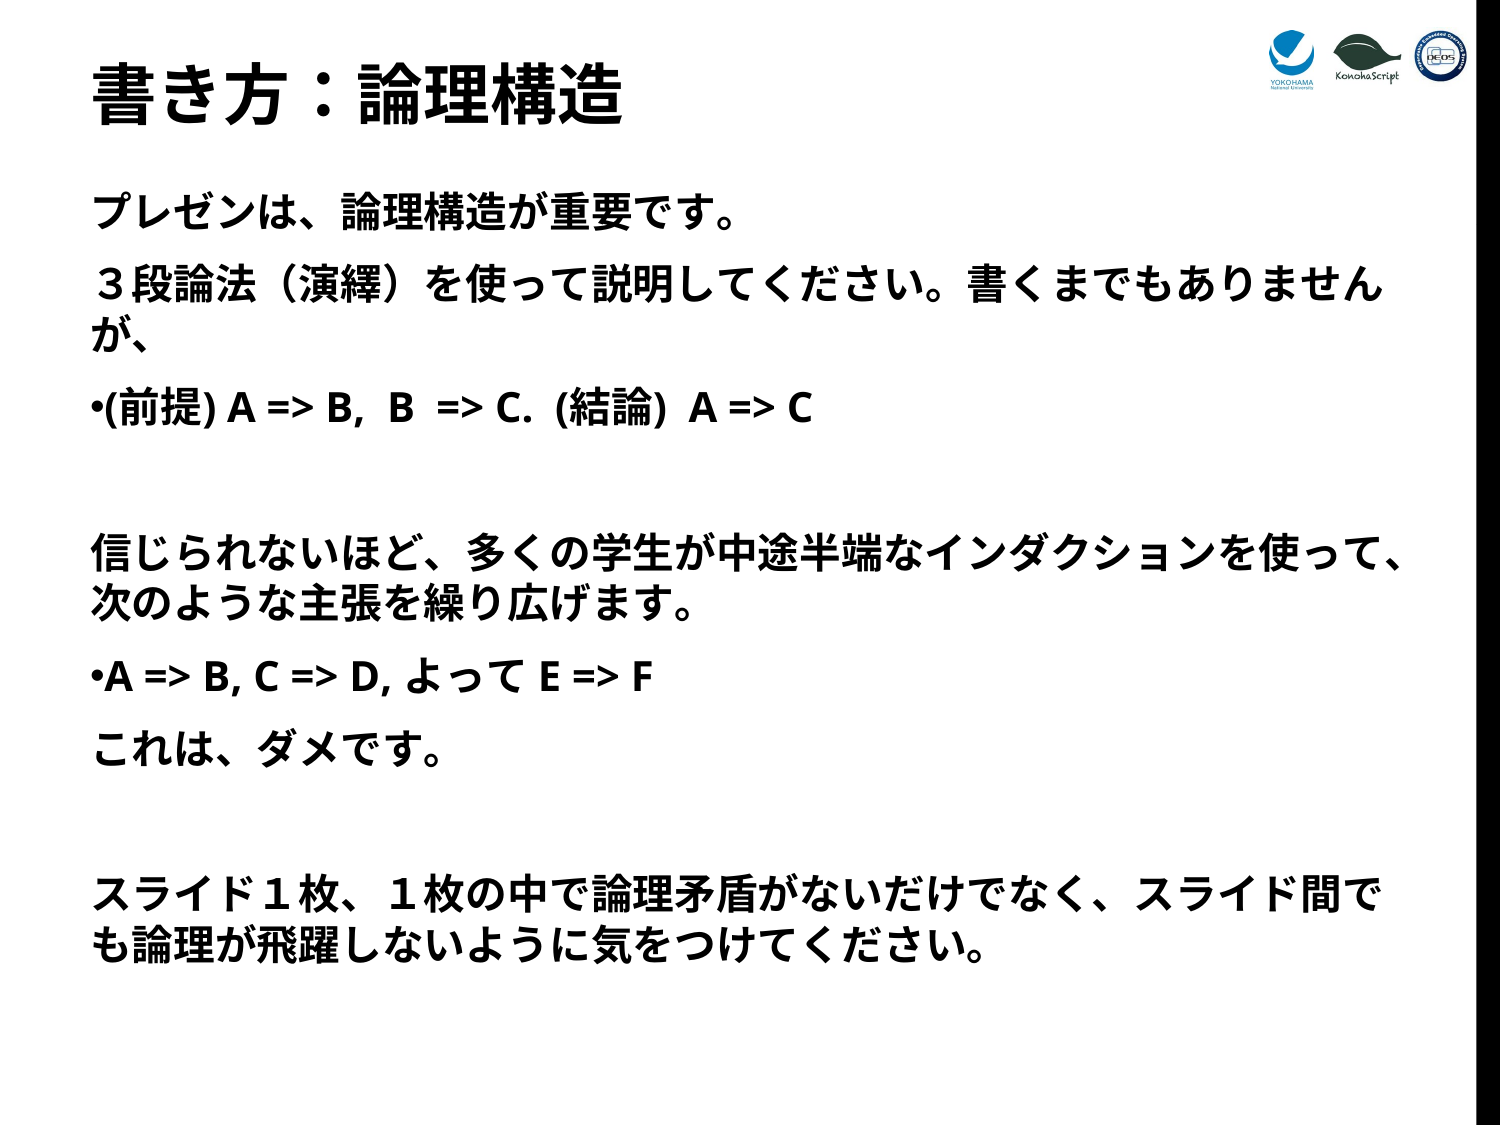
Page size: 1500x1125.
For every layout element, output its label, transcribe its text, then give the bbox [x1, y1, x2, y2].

picture [1269, 30, 1314, 67]
title 書き方：論理構造 [75, 35, 1220, 141]
picture [1409, 27, 1472, 87]
picture [1269, 57, 1314, 90]
list プレゼンは、論理構造が重要です。 ３段論法（演繹）を使って説明してください。書くまでもありませんが、 (前提) A => B, B => C. (結論) A => C 信じられないほど、多くの学生が中途半端なインダクションを使って、次のような主張を繰り広げます。 A => B, C => D, よって E => F これは、ダメです。 スライド１枚、１枚の中で論理矛盾がないだけでなく、スライド間でも論理が飛躍しないように気をつけてください。 [75, 177, 1428, 1122]
picture [1326, 27, 1408, 88]
